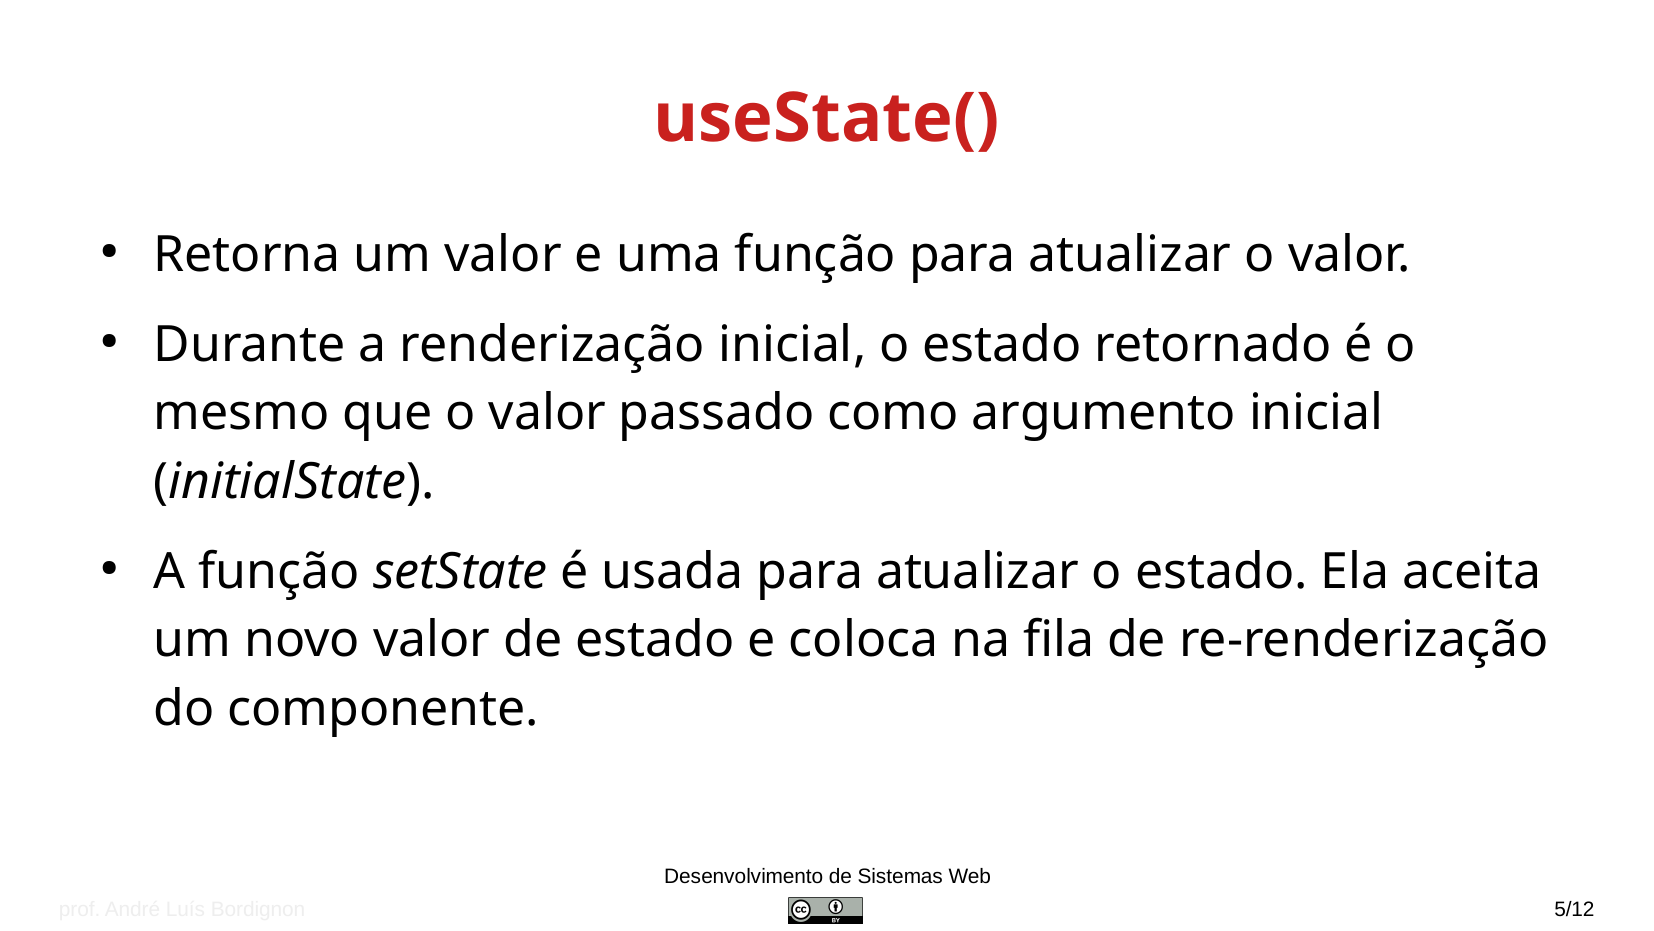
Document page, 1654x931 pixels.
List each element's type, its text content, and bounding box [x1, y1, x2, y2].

picture [788, 897, 863, 924]
title useState() [82, 37, 1571, 193]
list Retorna um valor e uma função para atualizar o valor. Durante a renderização inicial, o estado retornado é o mesmo que o valor passado como argumento inicial (initialState). A função setState é usada para atualizar o estado. Ela aceita um novo valor de estado e coloca na fila de re-renderização do componente. [82, 217, 1571, 827]
